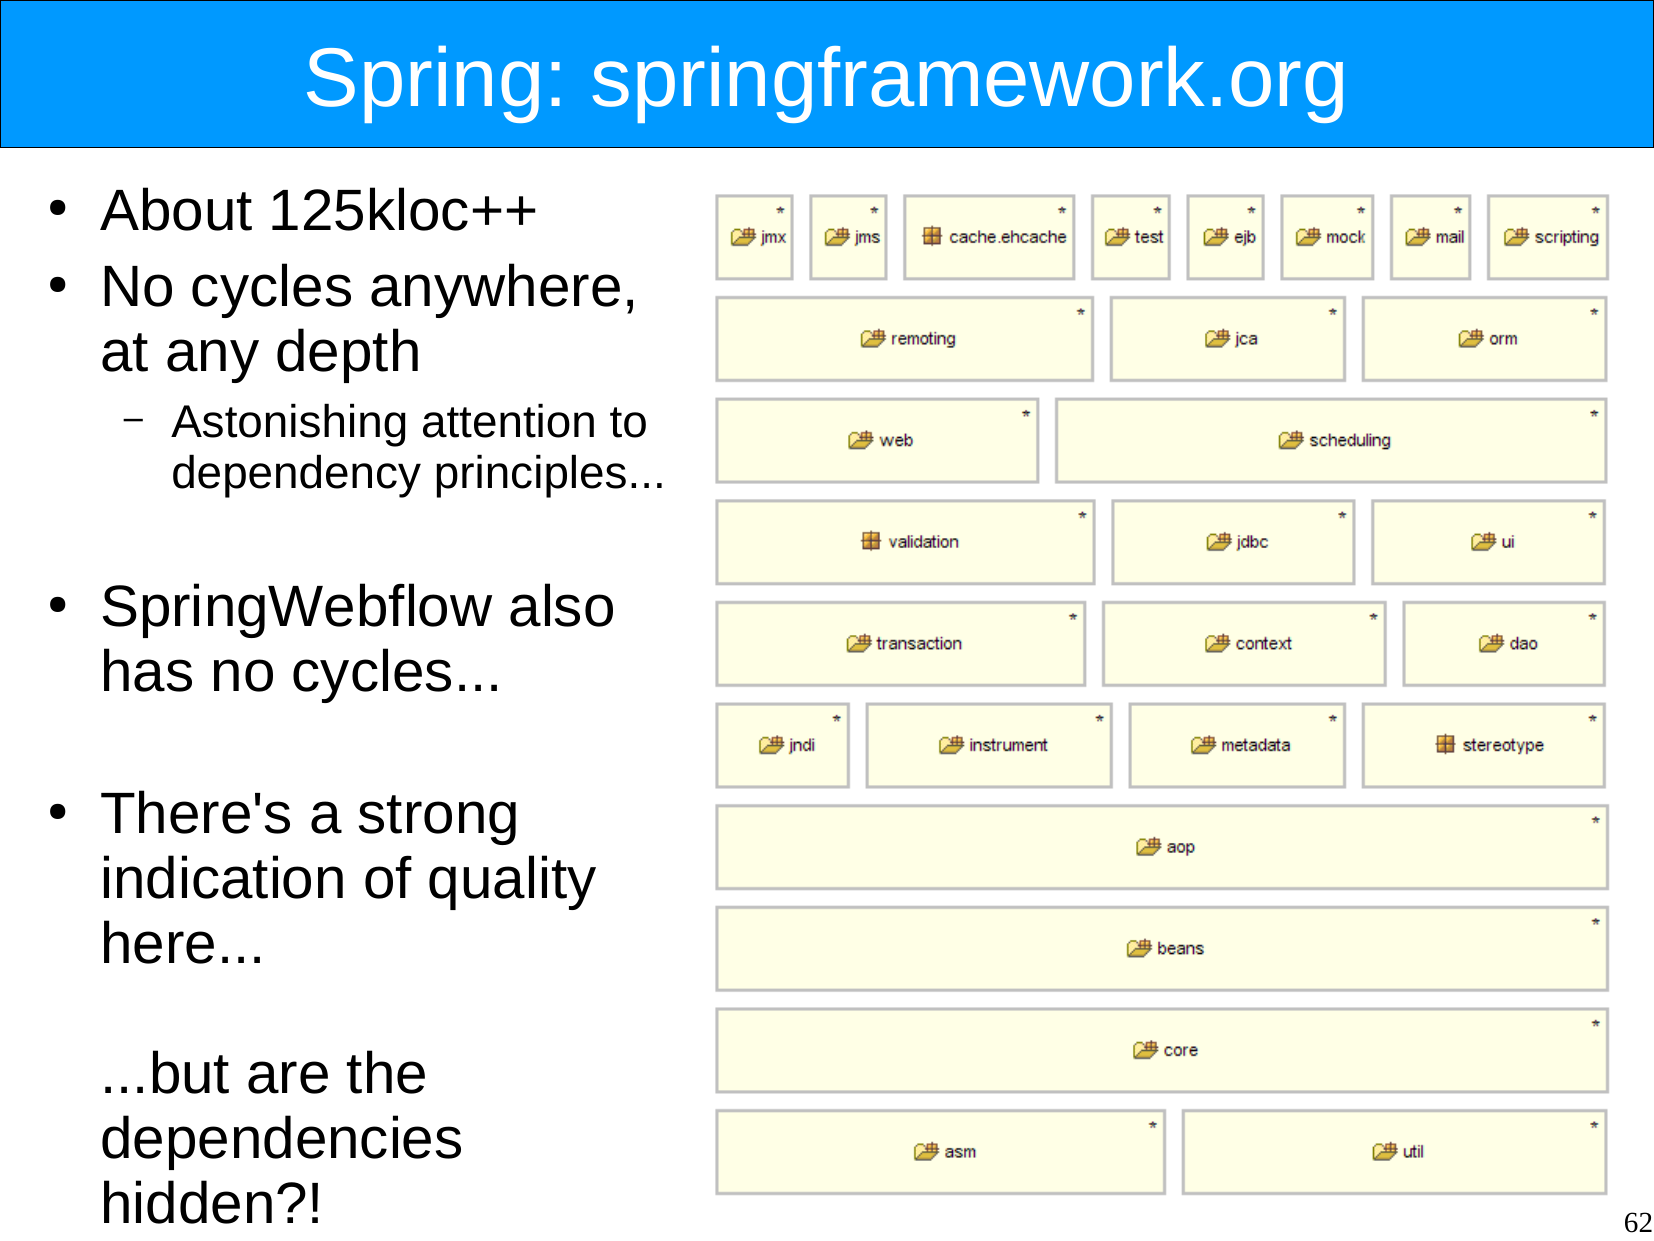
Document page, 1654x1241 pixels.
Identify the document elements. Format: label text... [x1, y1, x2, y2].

list About 125kloc++ No cycles anywhere, at any depth Astonishing attention to dependency principles... SpringWebflow also has no cycles... There's a strong indication of quality here... ...but are the dependencies hidden?! [29, 177, 680, 1233]
picture [700, 179, 1625, 1211]
title Spring: springframework.org [82, 13, 1571, 142]
